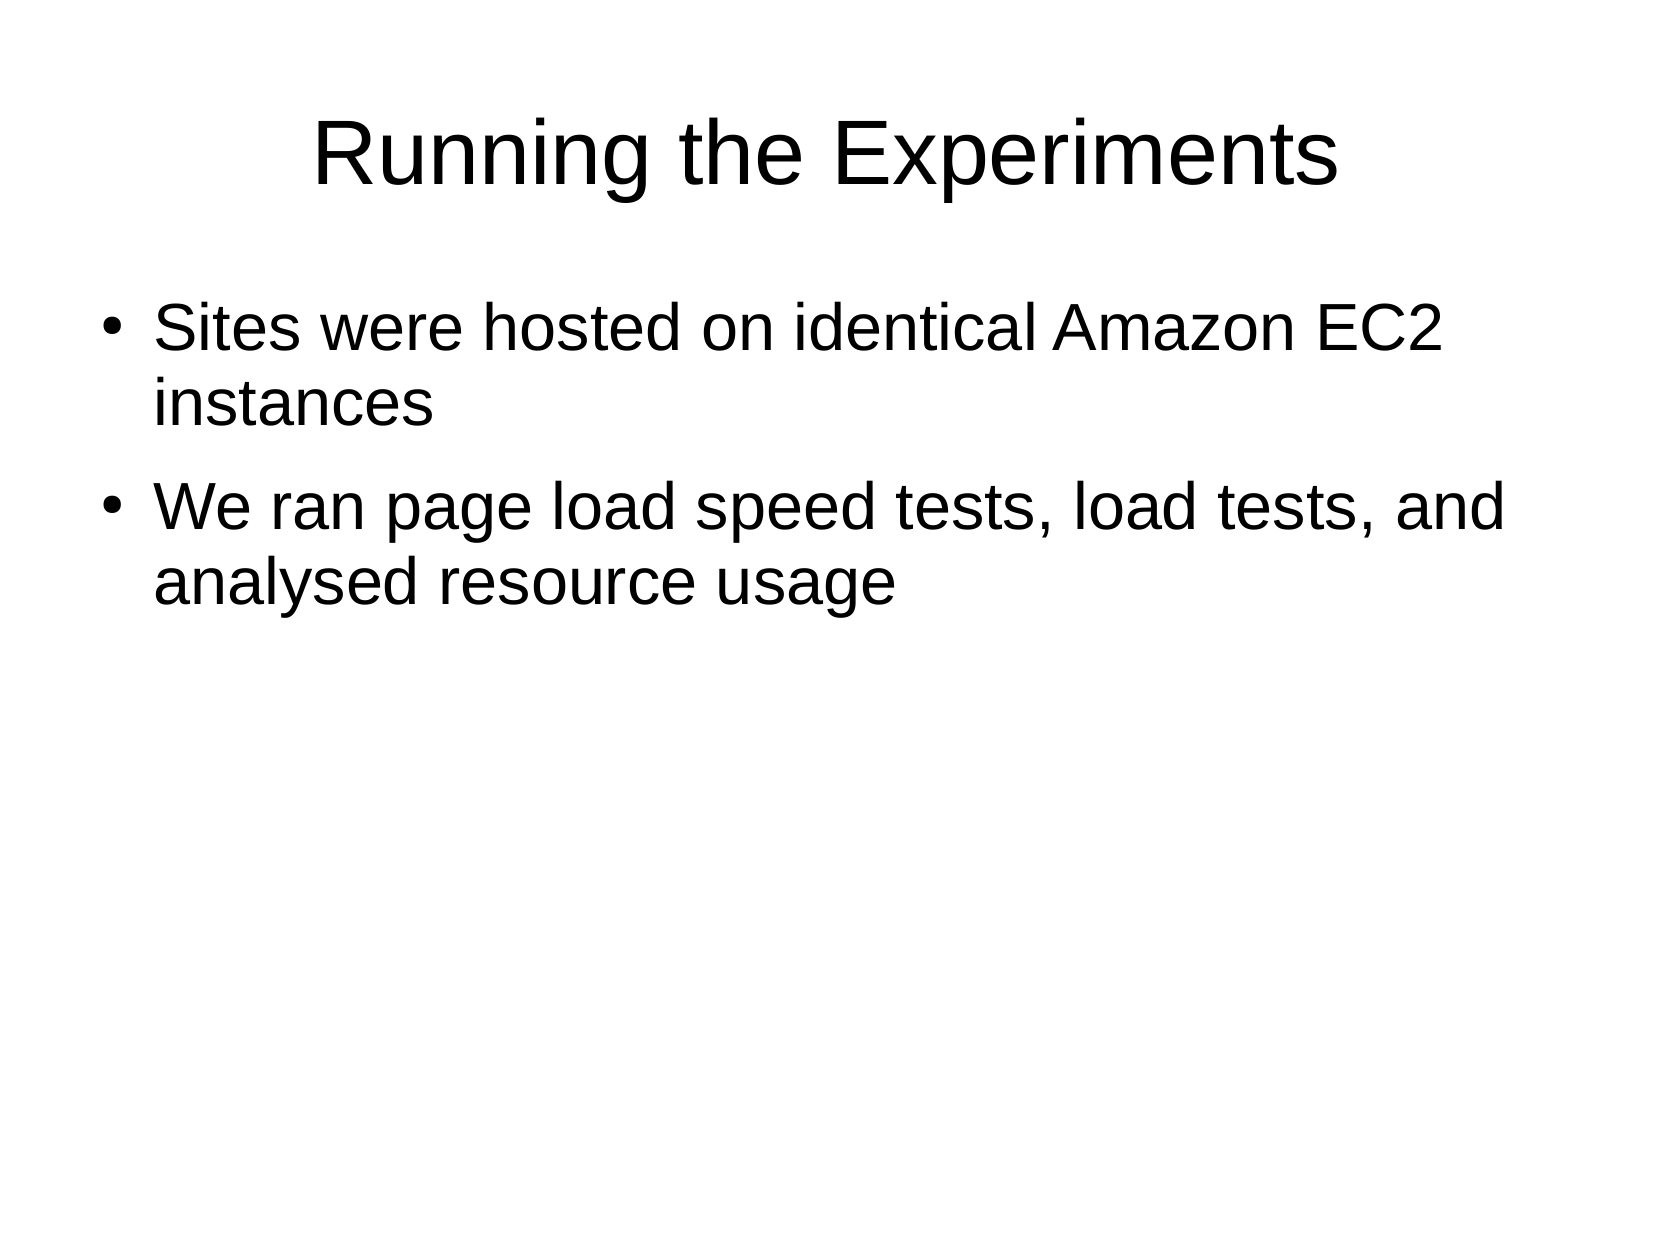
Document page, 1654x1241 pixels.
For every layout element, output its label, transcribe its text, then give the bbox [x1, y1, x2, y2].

title Running the Experiments [82, 49, 1571, 257]
list Sites were hosted on identical Amazon EC2 instances We ran page load speed tests, load tests, and analysed resource usage [82, 290, 1571, 1010]
